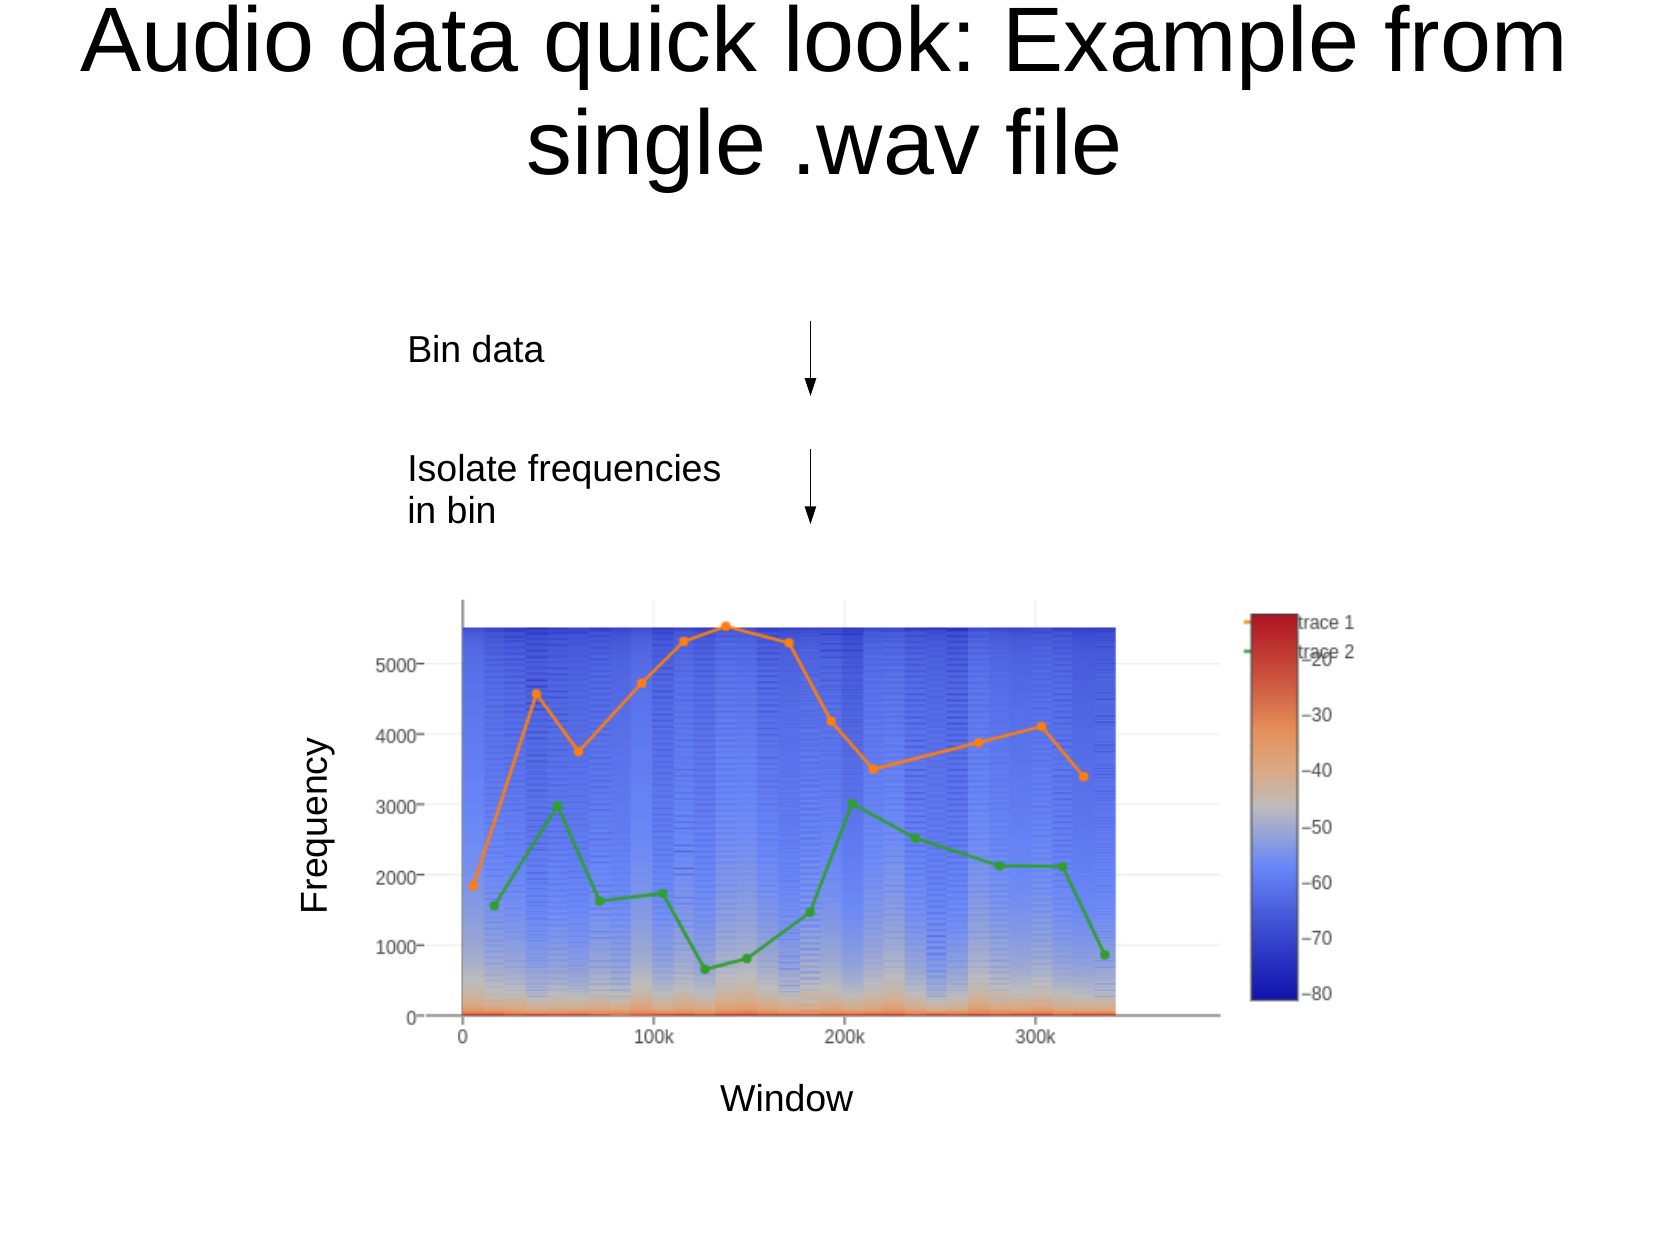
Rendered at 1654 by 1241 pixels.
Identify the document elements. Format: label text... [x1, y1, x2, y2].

text_box Window [705, 1070, 961, 1128]
title Audio data quick look: Example from single .wav file [0, 0, 1651, 196]
text_box Frequency [285, 659, 361, 930]
text_box Isolate frequencies in bin [392, 440, 766, 540]
picture [303, 446, 1381, 1140]
text_box Bin data [392, 320, 766, 378]
